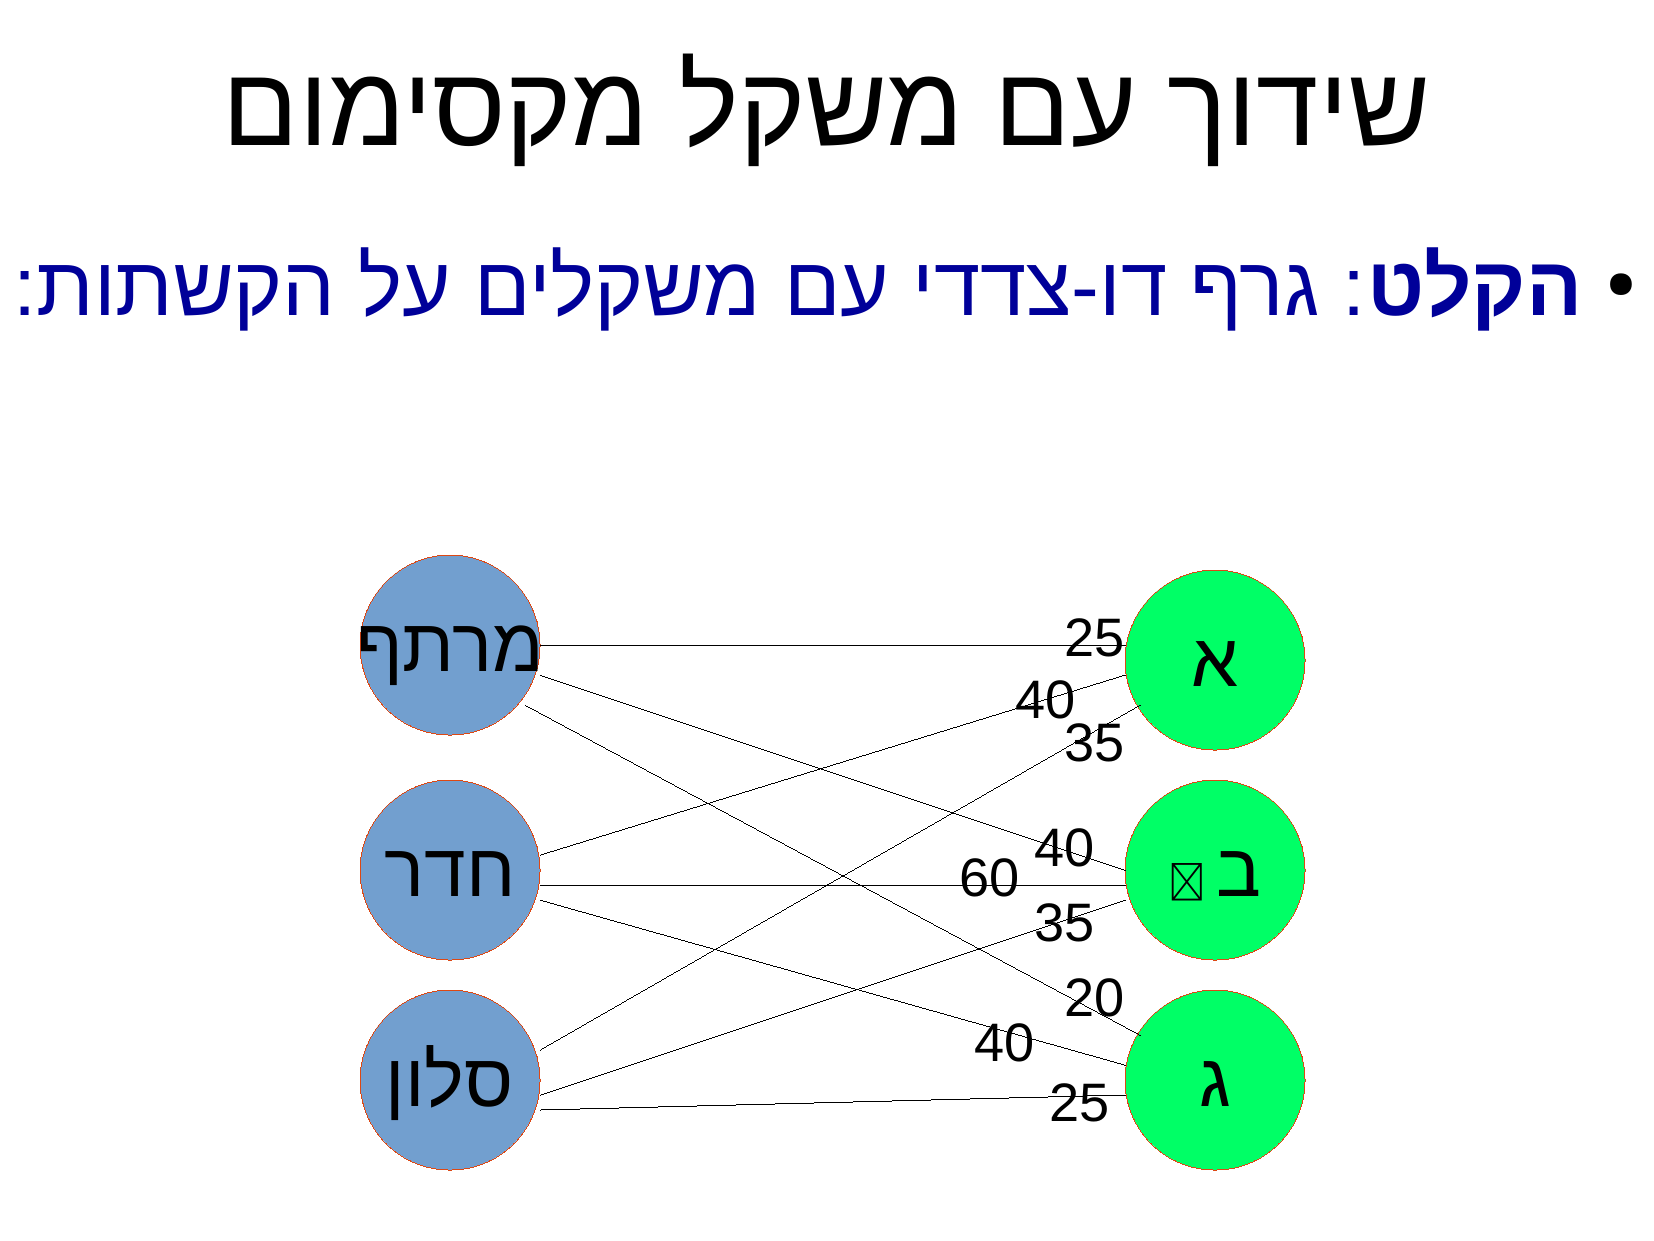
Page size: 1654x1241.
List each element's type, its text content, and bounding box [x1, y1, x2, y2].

text_box 40 [960, 1005, 1051, 1081]
title שידוך עם משקל מקסימום [0, 0, 1654, 213]
text_box 25 [1035, 1065, 1126, 1141]
list הקלט: גרף דו-צדדי עם משקלים על הקשתות: [0, 240, 1654, 376]
text_box 35 [1050, 704, 1141, 781]
text_box 40 [1020, 809, 1111, 885]
text_box 60 [945, 840, 1036, 916]
text_box ￑ב [1125, 780, 1306, 961]
text_box סלון [360, 990, 541, 1171]
text_box 35 [1020, 885, 1111, 961]
text_box 25 [1050, 599, 1141, 676]
text_box חדר [360, 780, 541, 961]
text_box א [1126, 570, 1306, 751]
text_box ג [1126, 990, 1306, 1171]
text_box 40 [1000, 662, 1091, 738]
text_box 20 [1050, 960, 1141, 1036]
text_box מרתף [360, 555, 541, 736]
